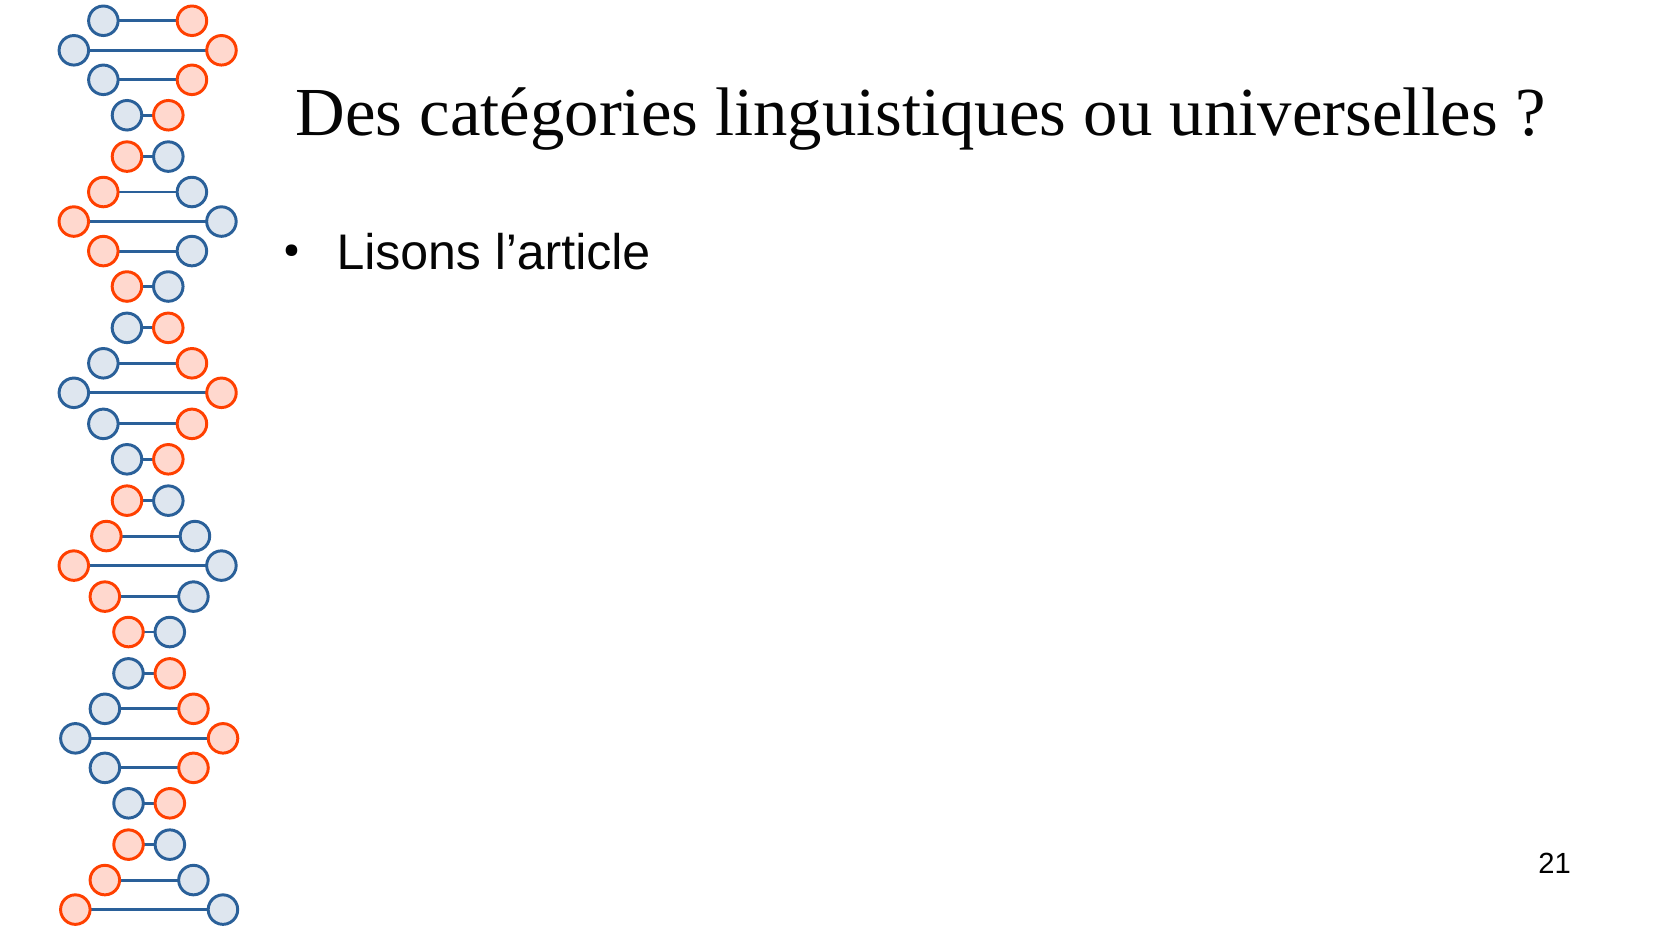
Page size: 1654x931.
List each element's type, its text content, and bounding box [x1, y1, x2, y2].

list Lisons l’article [265, 224, 1595, 764]
title Des catégories linguistiques ou universelles ? [265, 35, 1595, 189]
